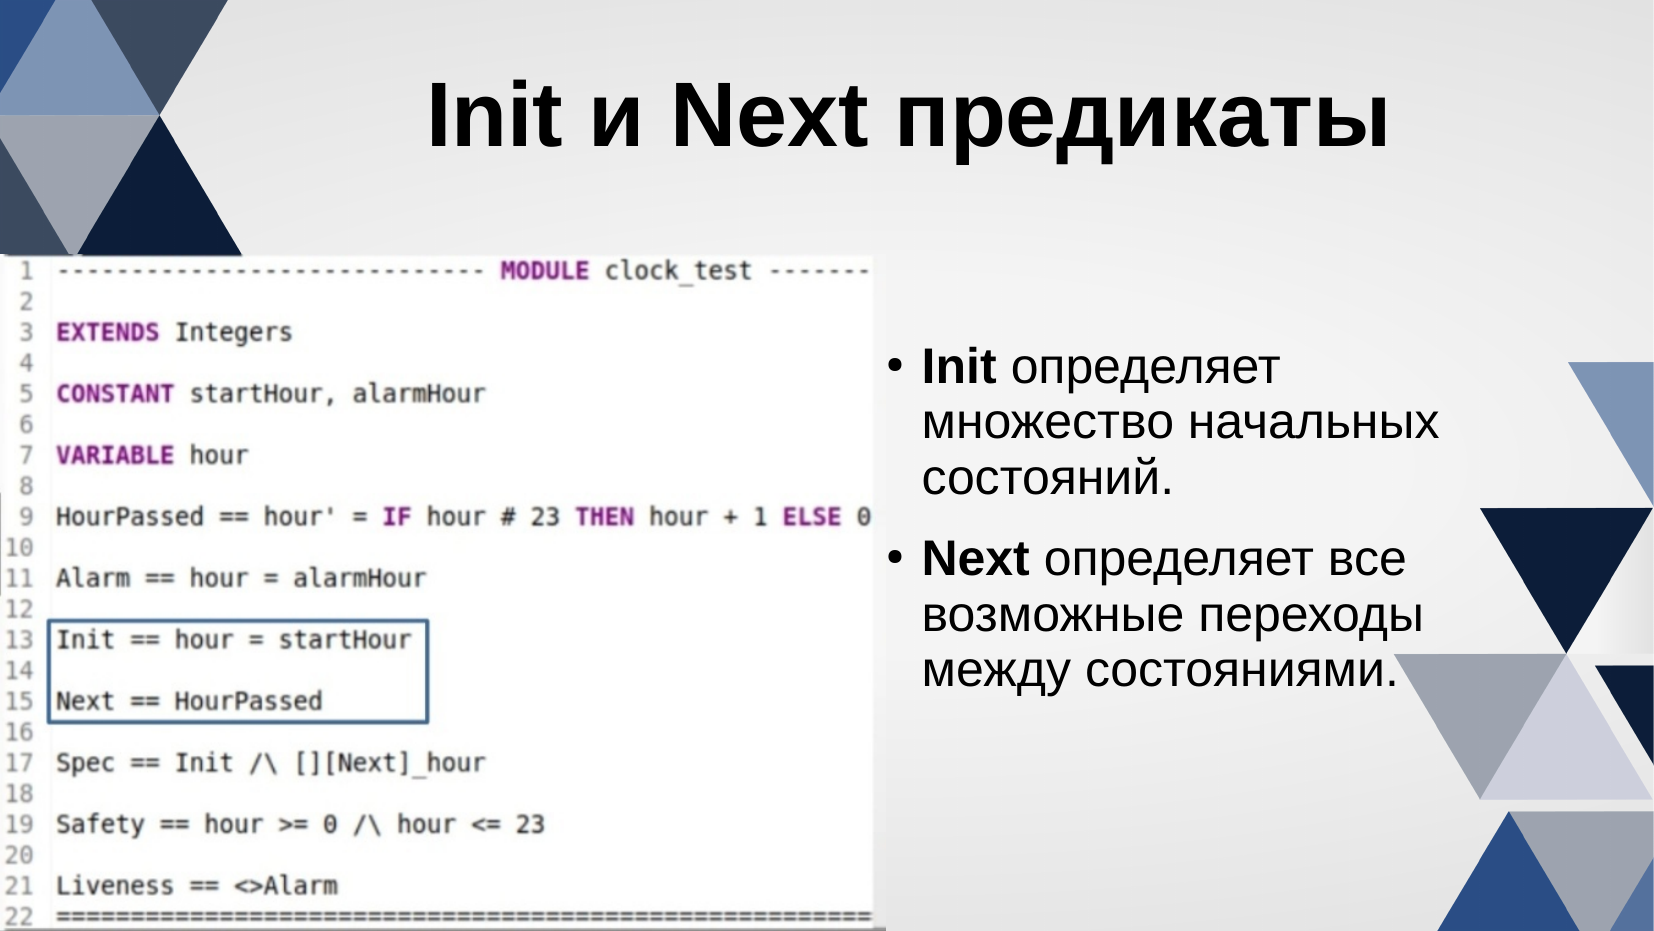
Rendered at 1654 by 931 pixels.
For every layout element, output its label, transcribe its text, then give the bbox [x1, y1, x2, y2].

title Init и Next предикаты [165, 37, 1654, 193]
picture [0, 0, 1654, 931]
text_box Init определяет множество начальных состояний. Next определяет все возможные переходы между состояниями. [886, 330, 1458, 931]
